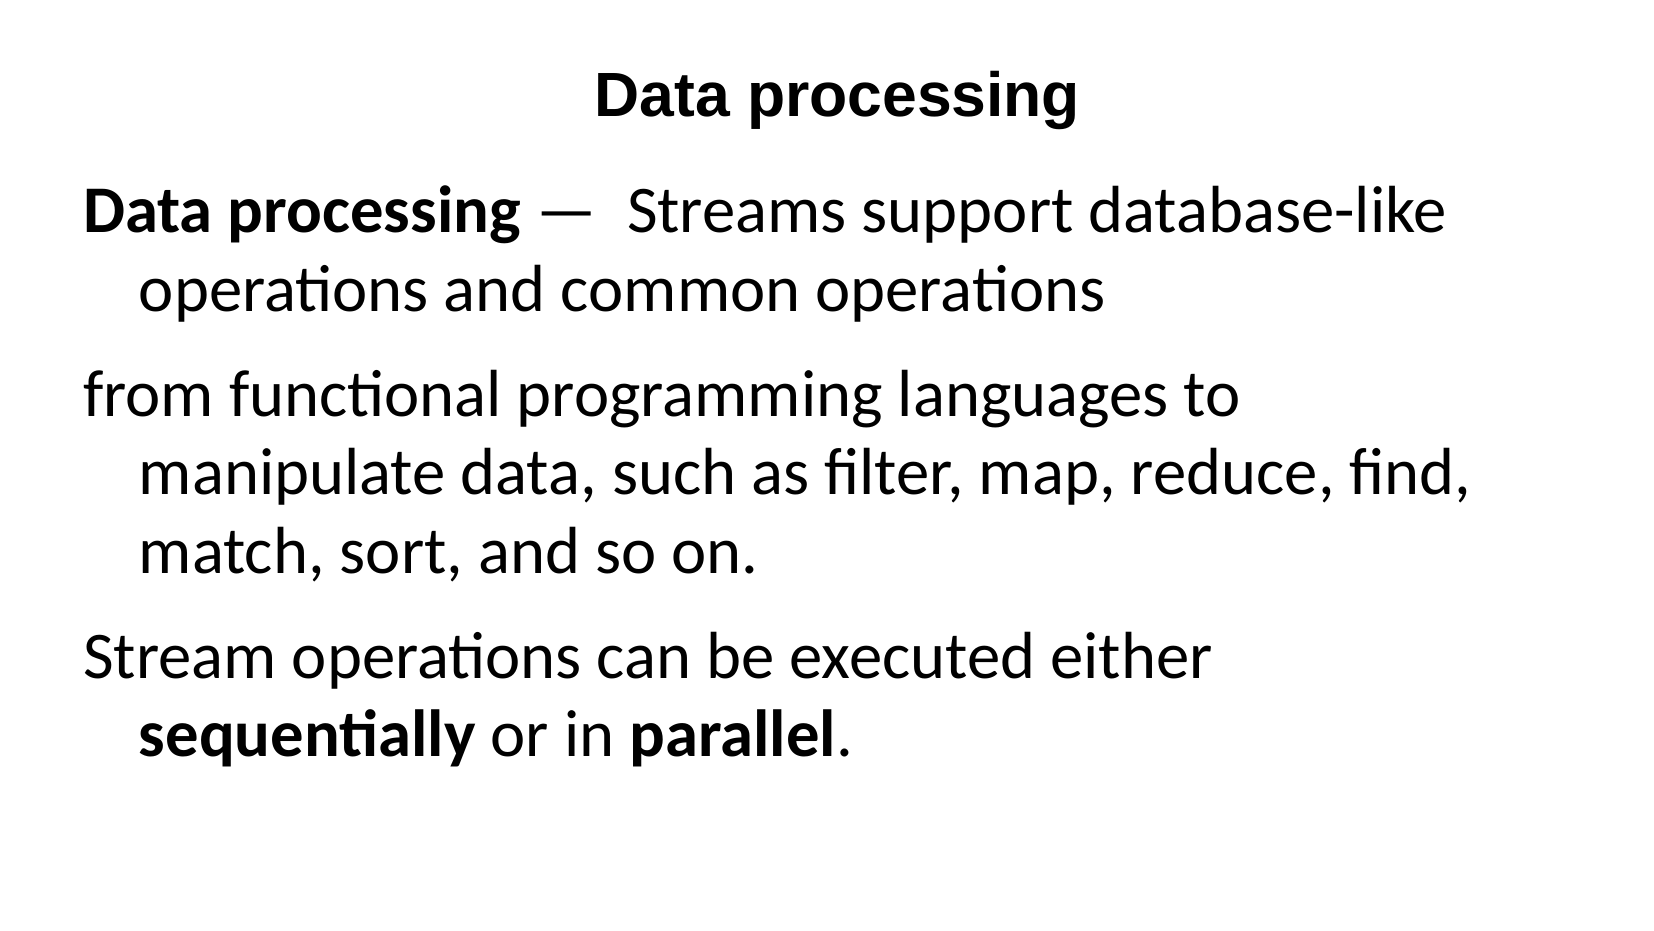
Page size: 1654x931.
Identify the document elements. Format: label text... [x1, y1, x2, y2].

list Data processing — Streams support database-like operations and common operations from functional programming languages to manipulate data, such as filter, map, reduce, find, match, sort, and so on. Stream operations can be executed either sequentially or in parallel. [82, 168, 1538, 889]
title Data processing [82, 36, 1571, 146]
